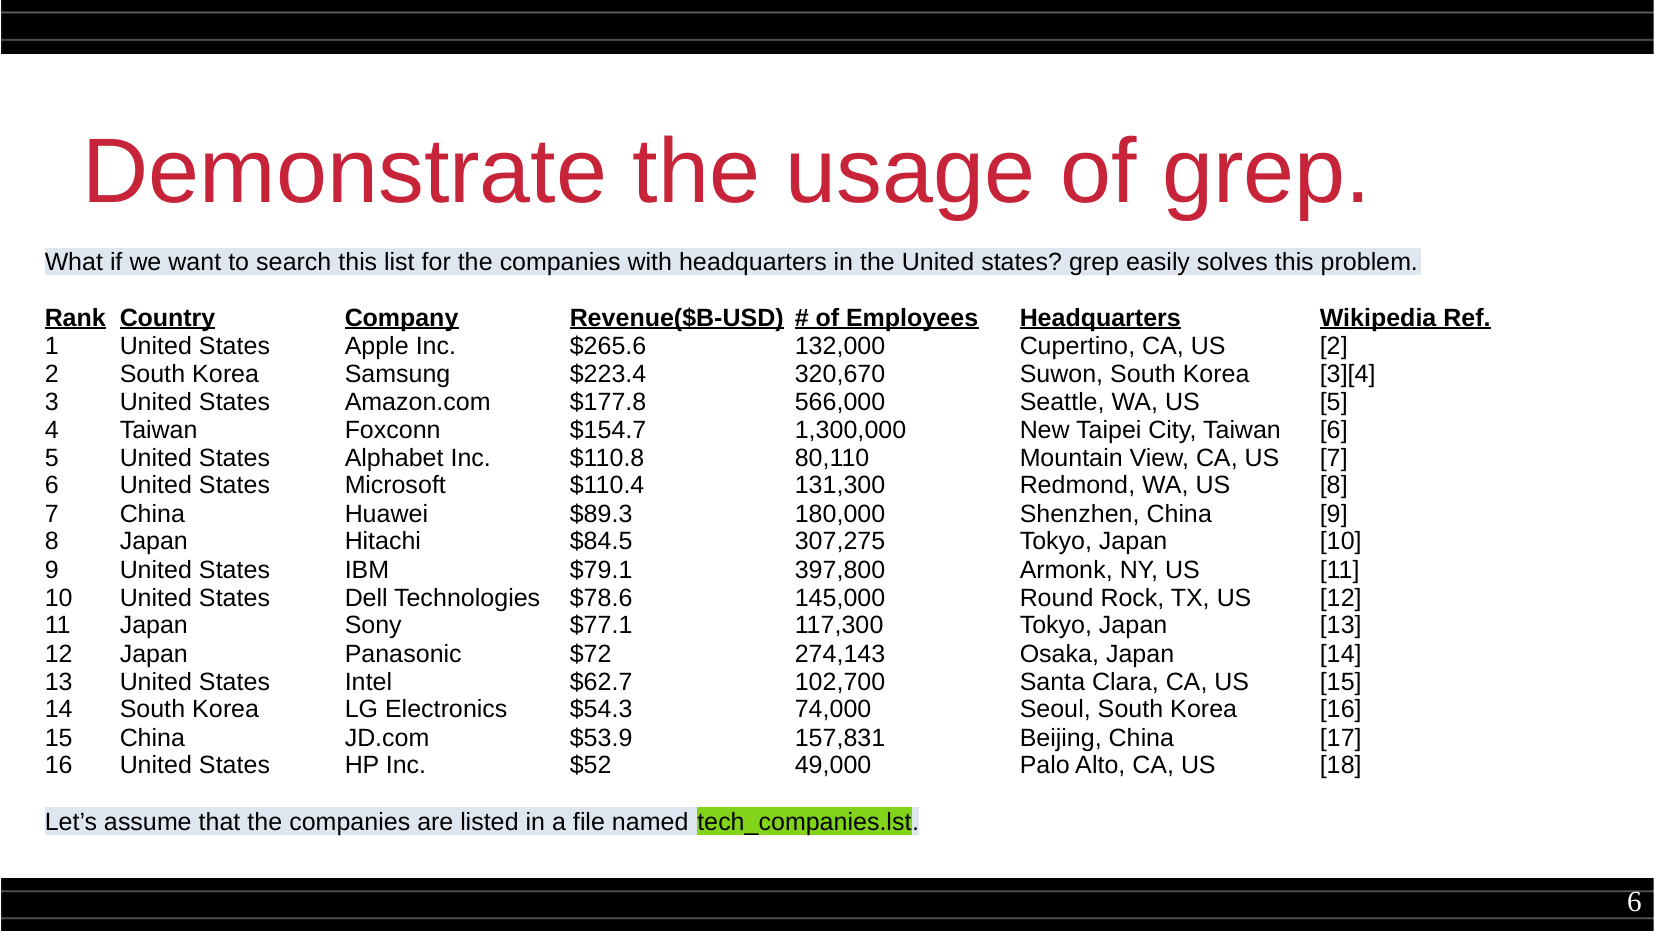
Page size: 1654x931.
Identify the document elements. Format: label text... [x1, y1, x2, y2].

picture [1, 0, 1654, 54]
title Demonstrate the usage of grep. [82, 92, 1571, 240]
picture [1, 878, 1654, 931]
text_box What if we want to search this list for the companies with headquarters in the United states? grep easily solves this problem. Rank Country Company Revenue($B-USD) # of Employees Headquarters Wikipedia Ref. 1 United States Apple Inc. $265.6 132,000 Cupertino, CA, US [2] 2 South Korea Samsung $223.4 320,670 Suwon, South Korea [3][4] 3 United States Amazon.com $177.8 566,000 Seattle, WA, US [5] 4 Taiwan Foxconn $154.7 1,300,000 New Taipei City, Taiwan [6] 5 United States Alphabet Inc. $110.8 80,110 Mountain View, CA, US [7] 6 United States Microsoft $110.4 131,300 Redmond, WA, US [8] 7 China Huawei $89.3 180,000 Shenzhen, China [9] 8 Japan Hitachi $84.5 307,275 Tokyo, Japan [10] 9 United States IBM $79.1 397,800 Armonk, NY, US [11] 10 United States Dell Technologies $78.6 145,000 Round Rock, TX, US [12] 11 Japan Sony $77.1 117,300 Tokyo, Japan [13] 12 Japan Panasonic $72 274,143 Osaka, Japan [14] 13 United States Intel $62.7 102,700 Santa Clara, CA, US [15] 14 South Korea LG Electronics $54.3 74,000 Seoul, South Korea [16] 15 China JD.com $53.9 157,831 Beijing, China [17] 16 United States HP Inc. $52 49,000 Palo Alto, CA, US [18] Let’s assume that the companies are listed in a file named tech_companies.lst. [30, 240, 1606, 843]
